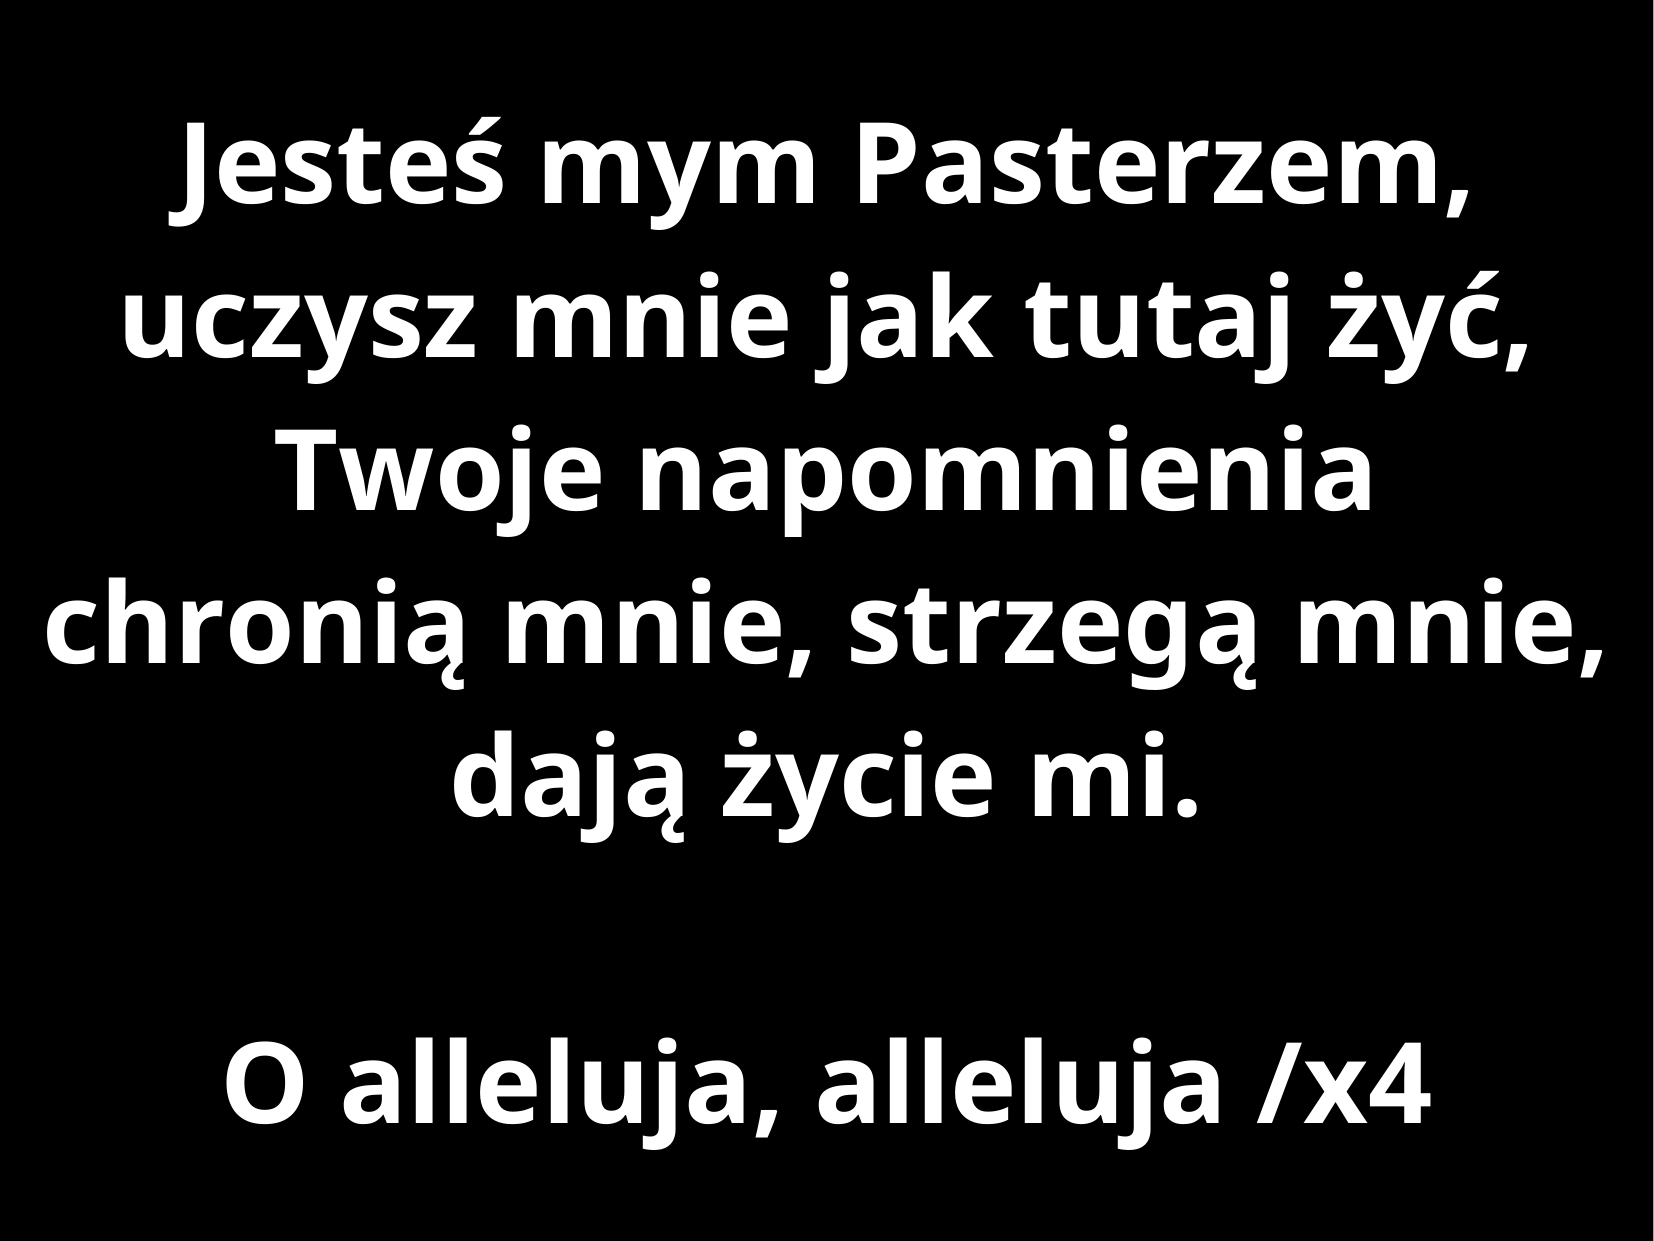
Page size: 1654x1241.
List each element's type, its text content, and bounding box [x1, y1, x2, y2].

title Jesteś mym Pasterzem, uczysz mnie jak tutaj żyć, Twoje napomnienia chronią mnie, strzegą mnie, dają życie mi. O alleluja, alleluja /x4 [0, 0, 1654, 1241]
